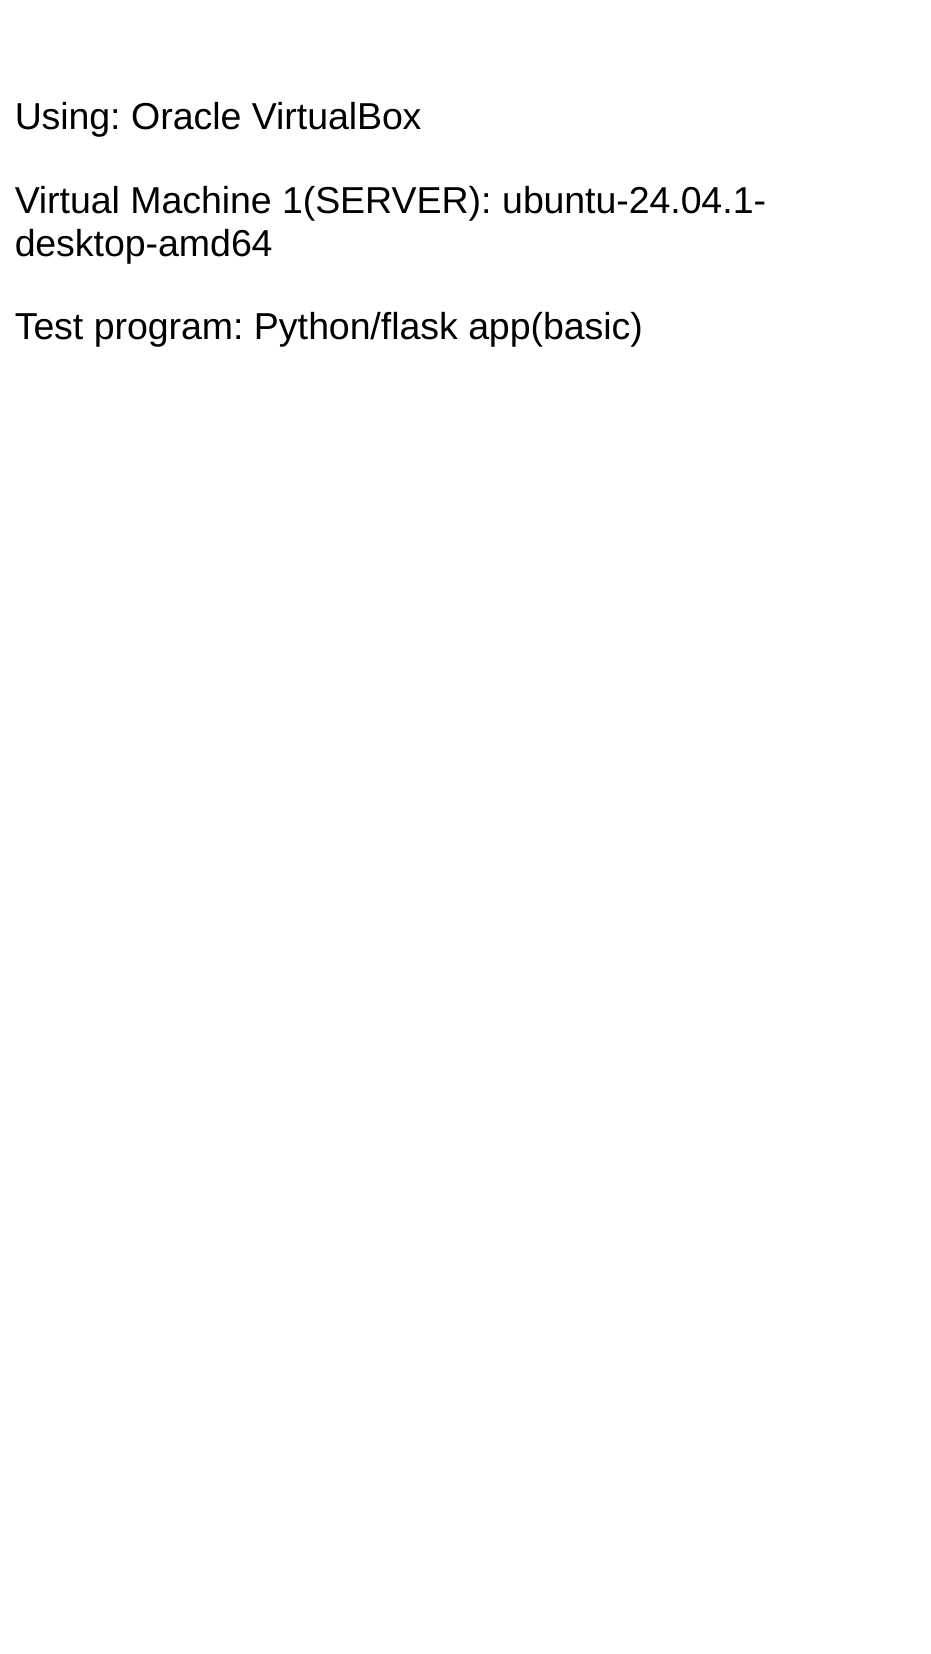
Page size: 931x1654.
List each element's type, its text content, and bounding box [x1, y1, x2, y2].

text_box Using: Oracle VirtualBox Virtual Machine 1(SERVER): ubuntu-24.04.1-desktop-amd64 Test program: Python/flask app(basic) [0, 88, 916, 356]
